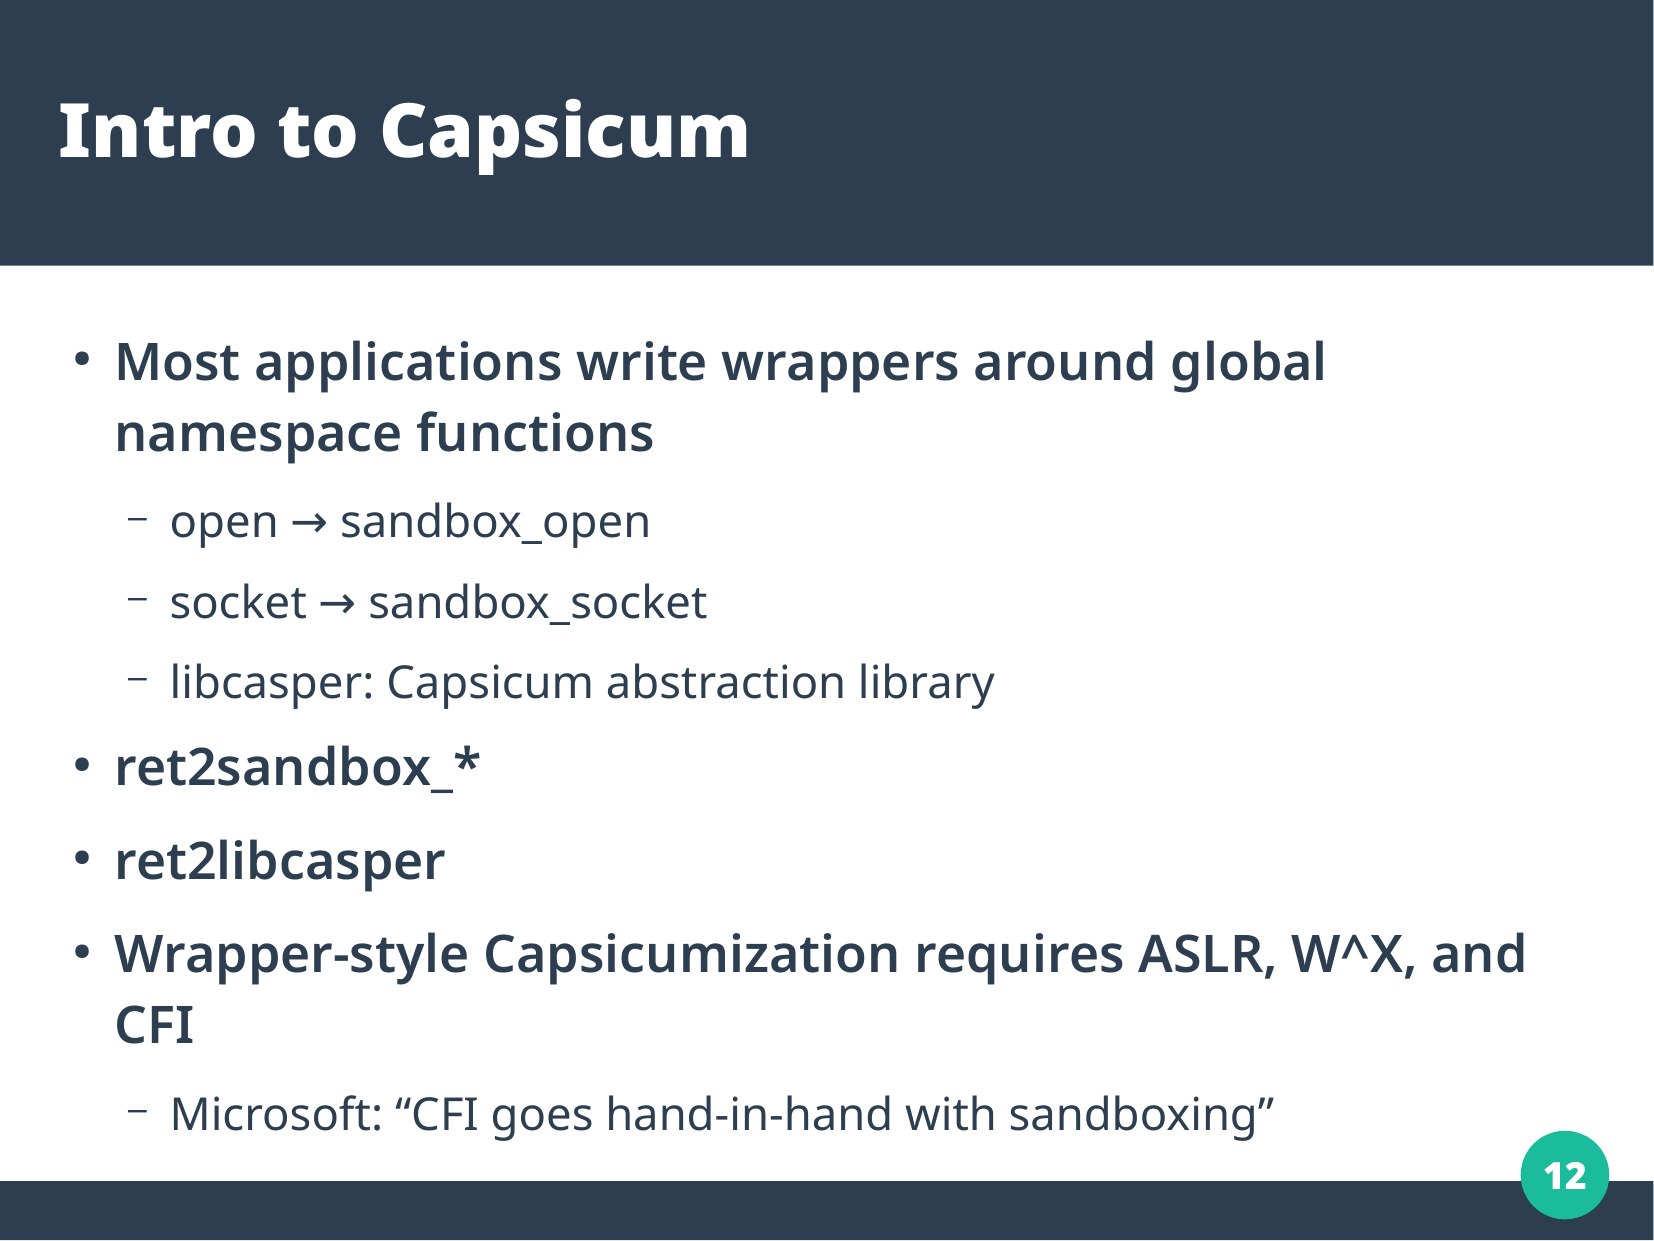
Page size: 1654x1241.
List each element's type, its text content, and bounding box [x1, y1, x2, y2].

title Intro to Capsicum [59, 49, 1595, 207]
list Most applications write wrappers around global namespace functions open → sandbox_open socket → sandbox_socket libcasper: Capsicum abstraction library ret2sandbox_* ret2libcasper Wrapper-style Capsicumization requires ASLR, W^X, and CFI Microsoft: “CFI goes hand-in-hand with sandboxing” [59, 324, 1595, 1152]
